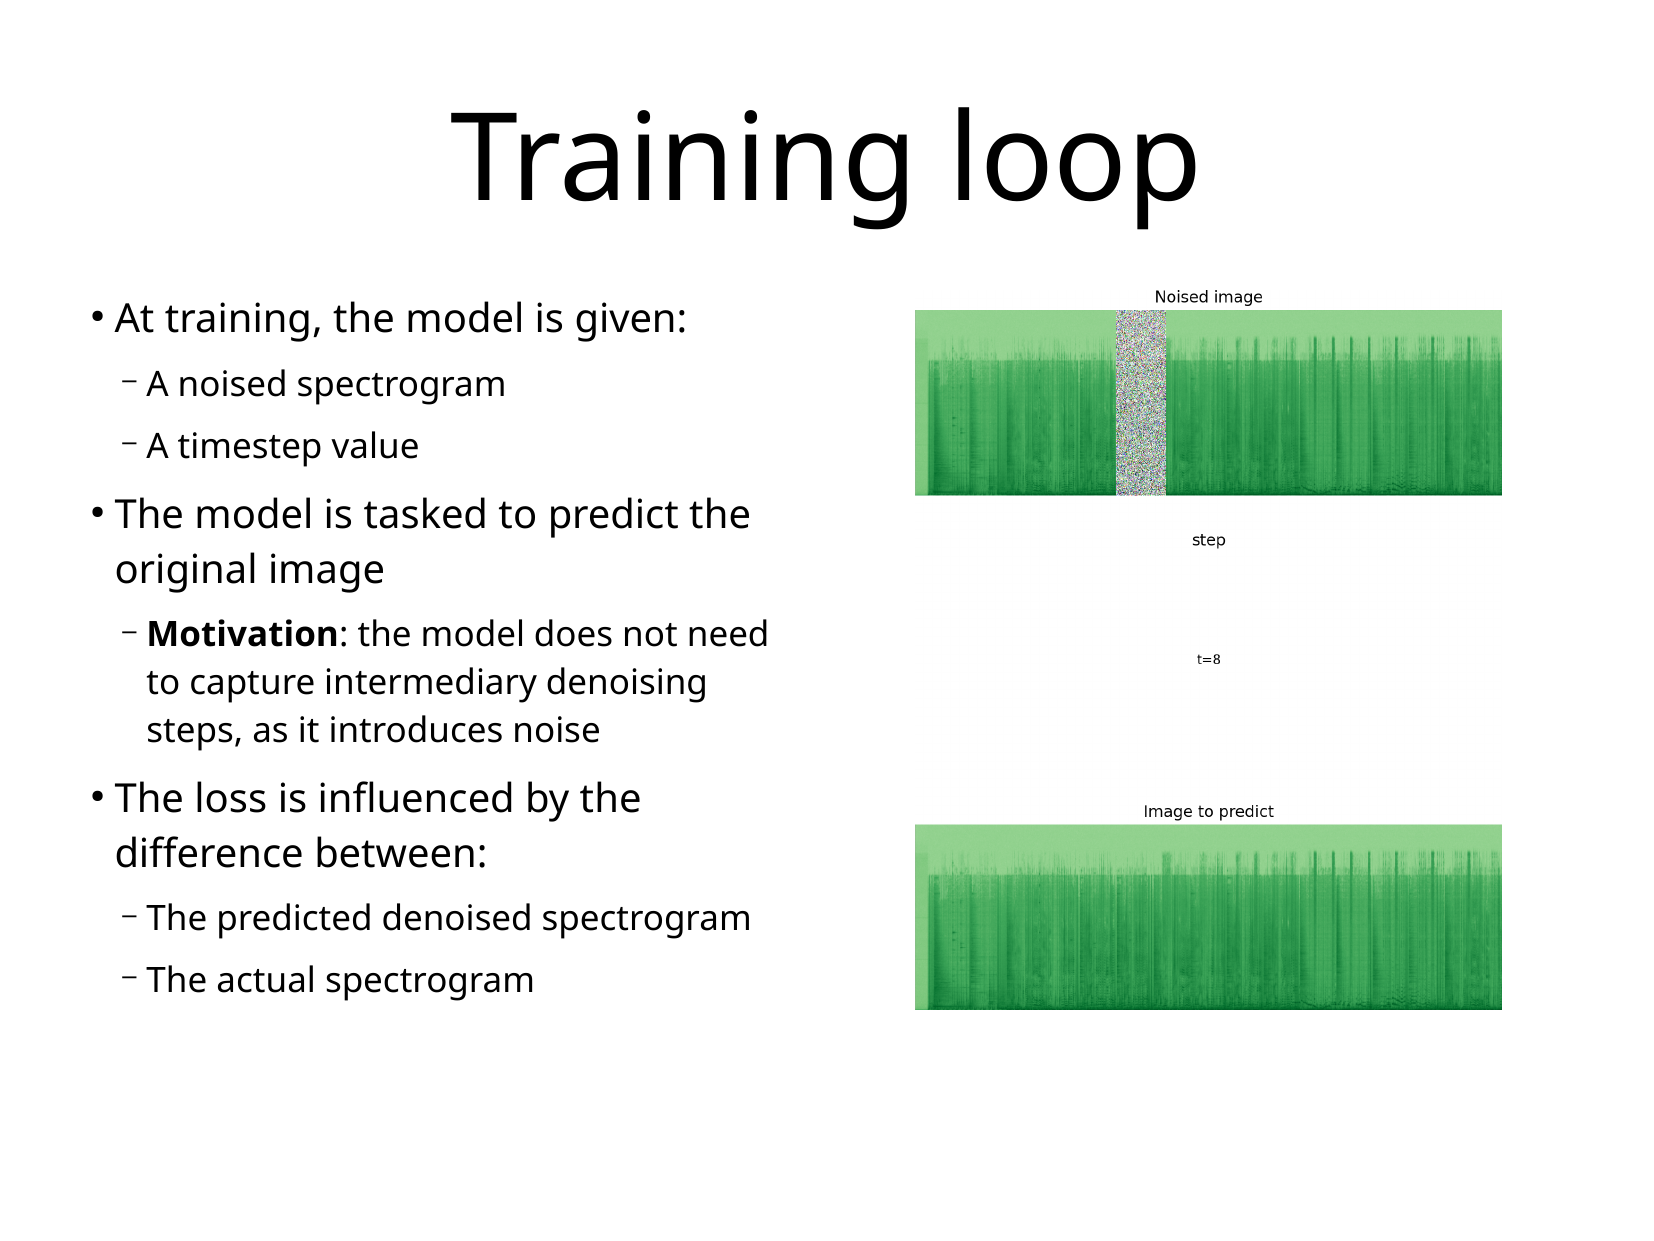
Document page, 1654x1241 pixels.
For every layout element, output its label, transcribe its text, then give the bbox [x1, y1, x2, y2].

title Training loop [82, 49, 1571, 257]
picture [915, 290, 1502, 1010]
list At training, the model is given: A noised spectrogram A timestep value The model is tasked to predict the original image Motivation: the model does not need to capture intermediary denoising steps, as it introduces noise The loss is influenced by the difference between: The predicted denoised spectrogram The actual spectrogram [82, 290, 809, 1010]
